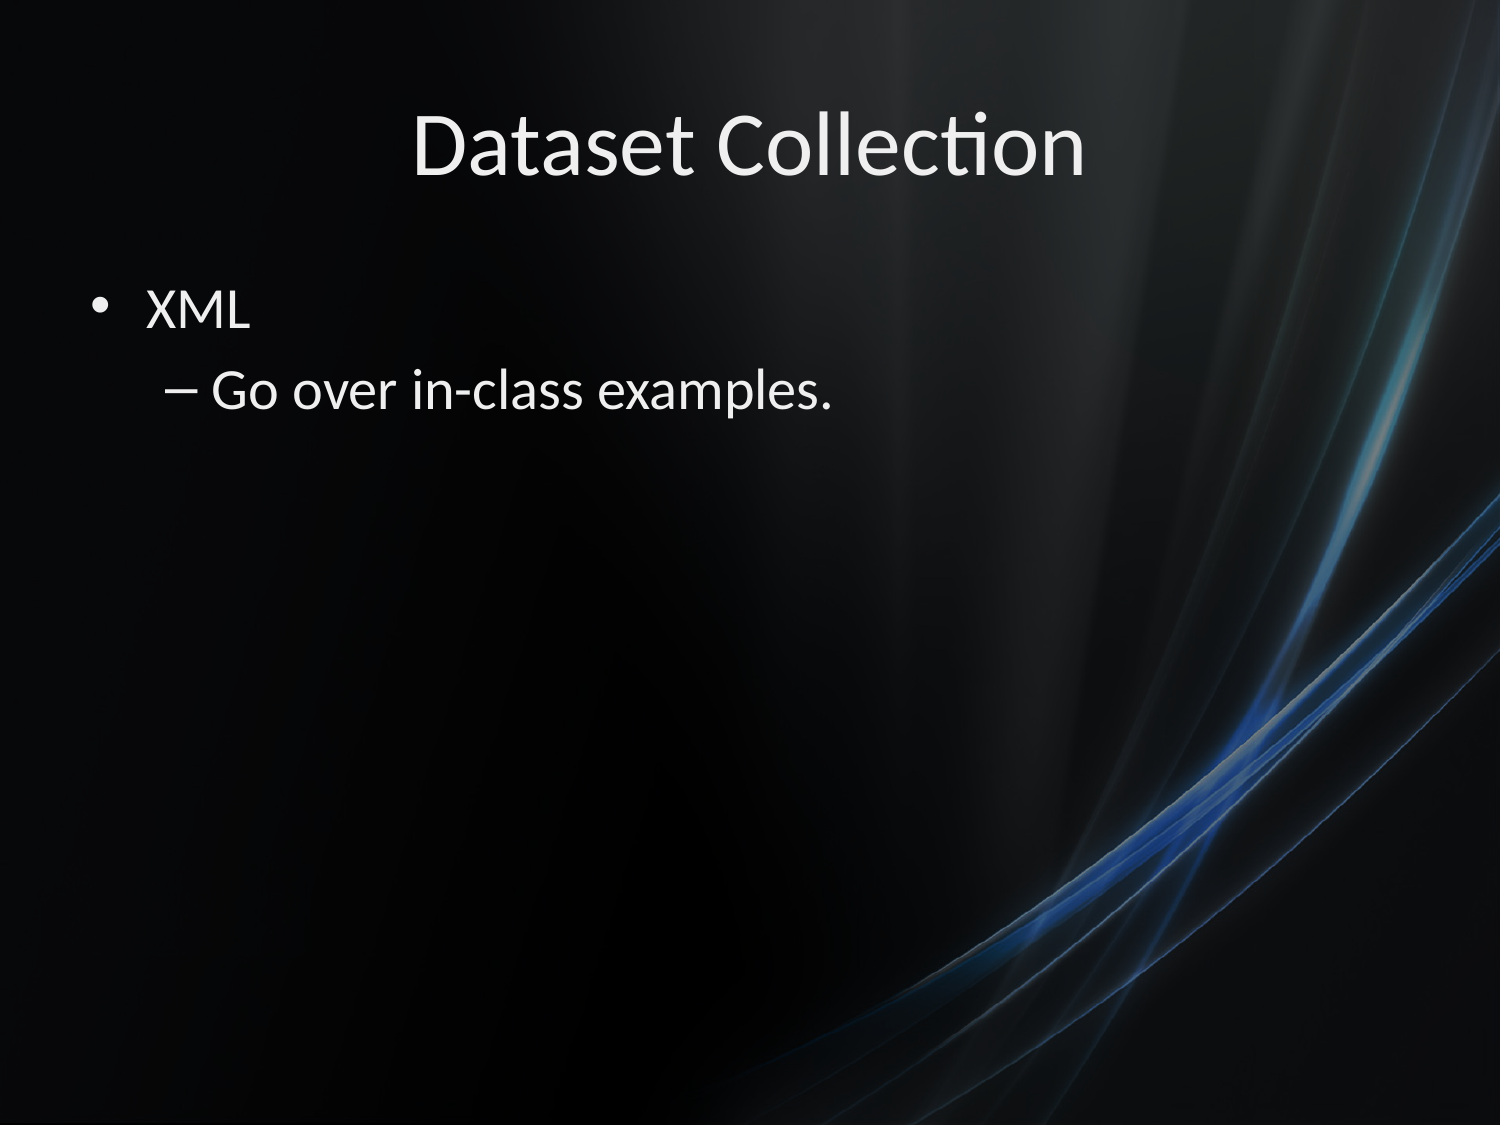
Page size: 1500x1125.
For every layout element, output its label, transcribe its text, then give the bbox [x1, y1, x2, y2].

title Dataset Collection [75, 45, 1425, 233]
list XML Go over in-class examples. [75, 262, 1425, 1005]
picture [0, 0, 1500, 1125]
